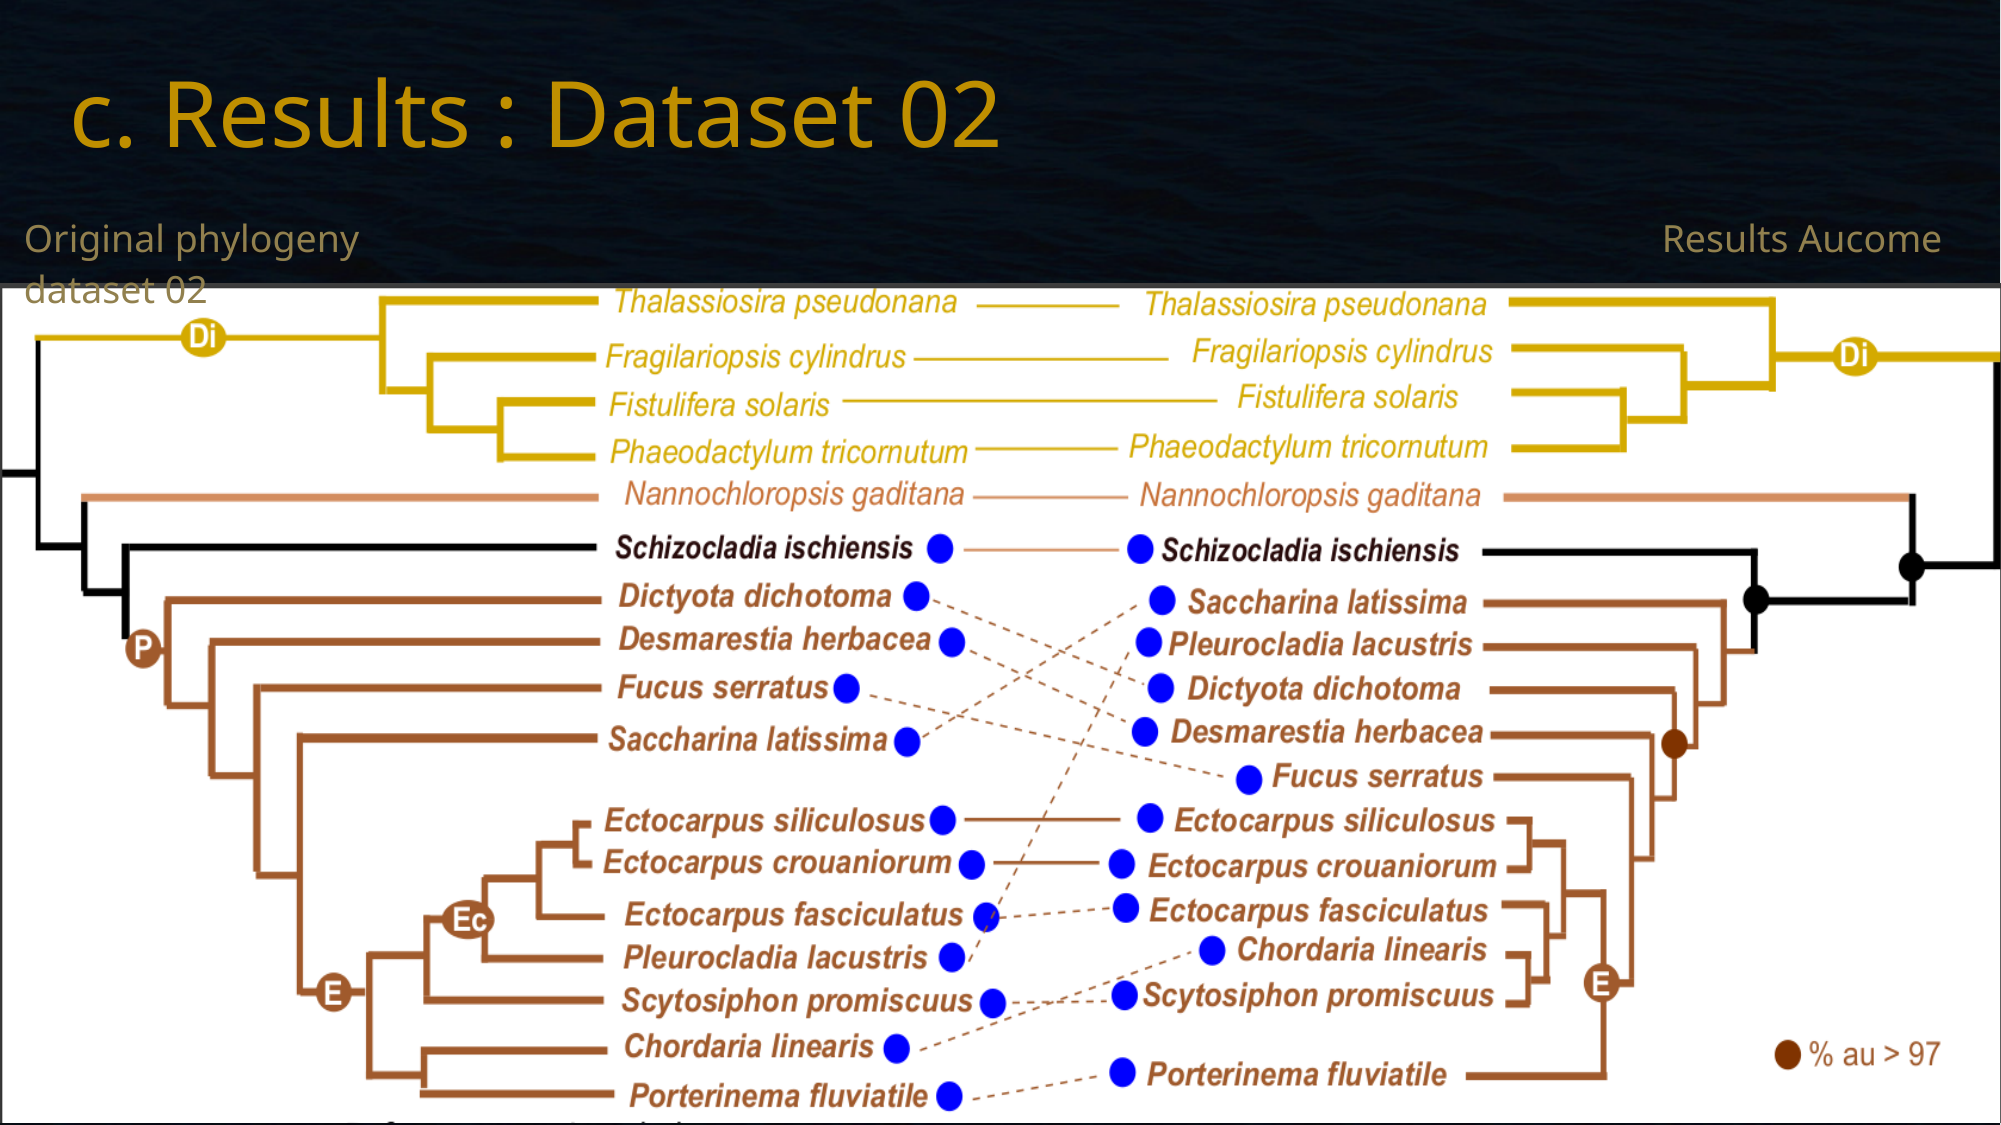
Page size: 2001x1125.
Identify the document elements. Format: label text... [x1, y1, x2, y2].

title c. Results : Dataset 02 [54, 58, 1780, 170]
text_box Original phylogeny Results Aucome dataset 02 [8, 205, 1987, 266]
picture [0, 0, 2001, 1125]
